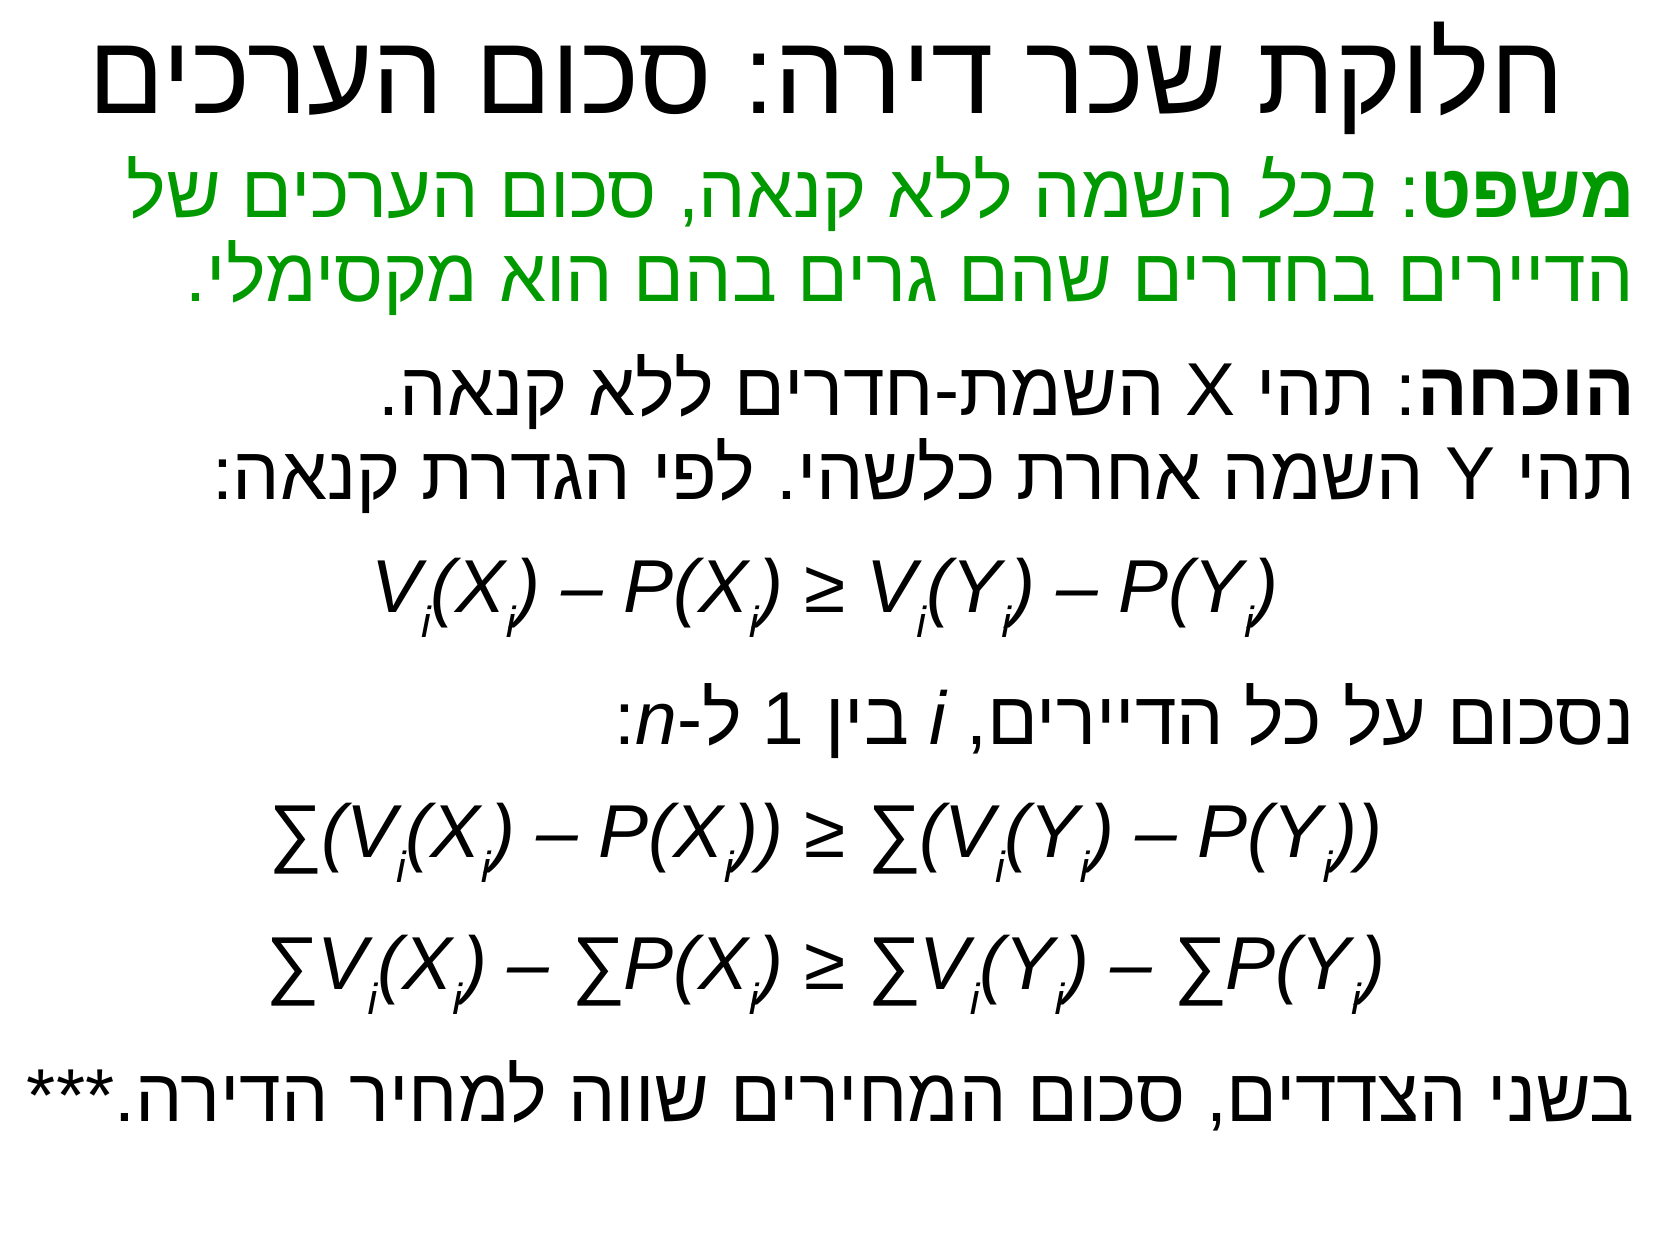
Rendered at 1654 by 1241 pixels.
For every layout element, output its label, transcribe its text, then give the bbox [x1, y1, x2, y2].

title חלוקת שכר דירה: סכום הערכים [0, 0, 1654, 151]
list משפט: בכל השמה ללא קנאה, סכום הערכים של הדיירים בחדרים שהם גרים בהם הוא מקסימלי. הוכחה: תהי X השמת-חדרים ללא קנאה. תהי Y השמה אחרת כלשהי. לפי הגדרת קנאה: Vi(Xi) – P(Xi) ≥ Vi(Yi) – P(Yi) נסכום על כל הדיירים, i בין 1 ל-n: ∑(Vi(Xi) – P(Xi)) ≥ ∑(Vi(Yi) – P(Yi)) ∑Vi(Xi) – ∑P(Xi) ≥ ∑Vi(Yi) – ∑P(Yi) בשני הצדדים, סכום המחירים שווה למחיר הדירה.*** [15, 150, 1636, 1226]
